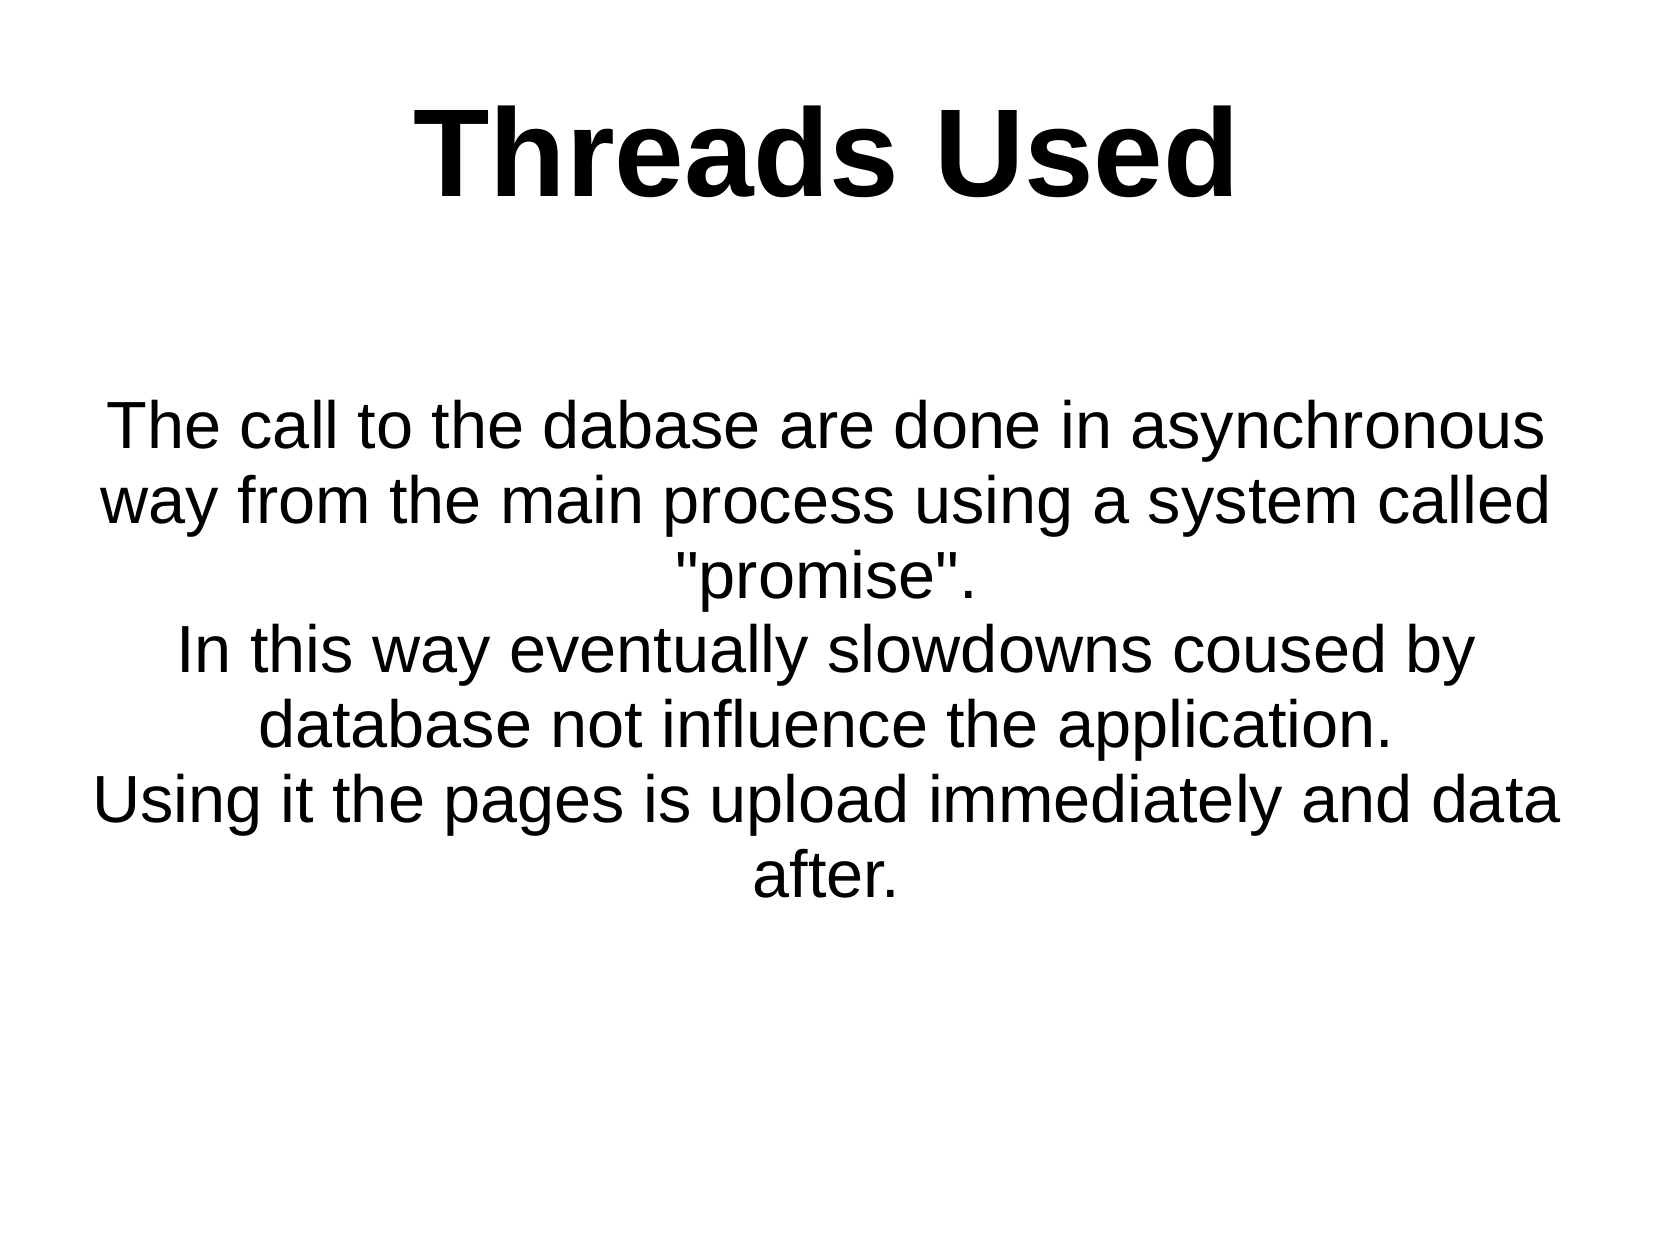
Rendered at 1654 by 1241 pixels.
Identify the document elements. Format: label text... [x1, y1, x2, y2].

subtitle The call to the dabase are done in asynchronous way from the main process using a system called "promise". In this way eventually slowdowns coused by database not influence the application. Using it the pages is upload immediately and data after. [82, 290, 1571, 1010]
title Threads Used [82, 49, 1571, 257]
